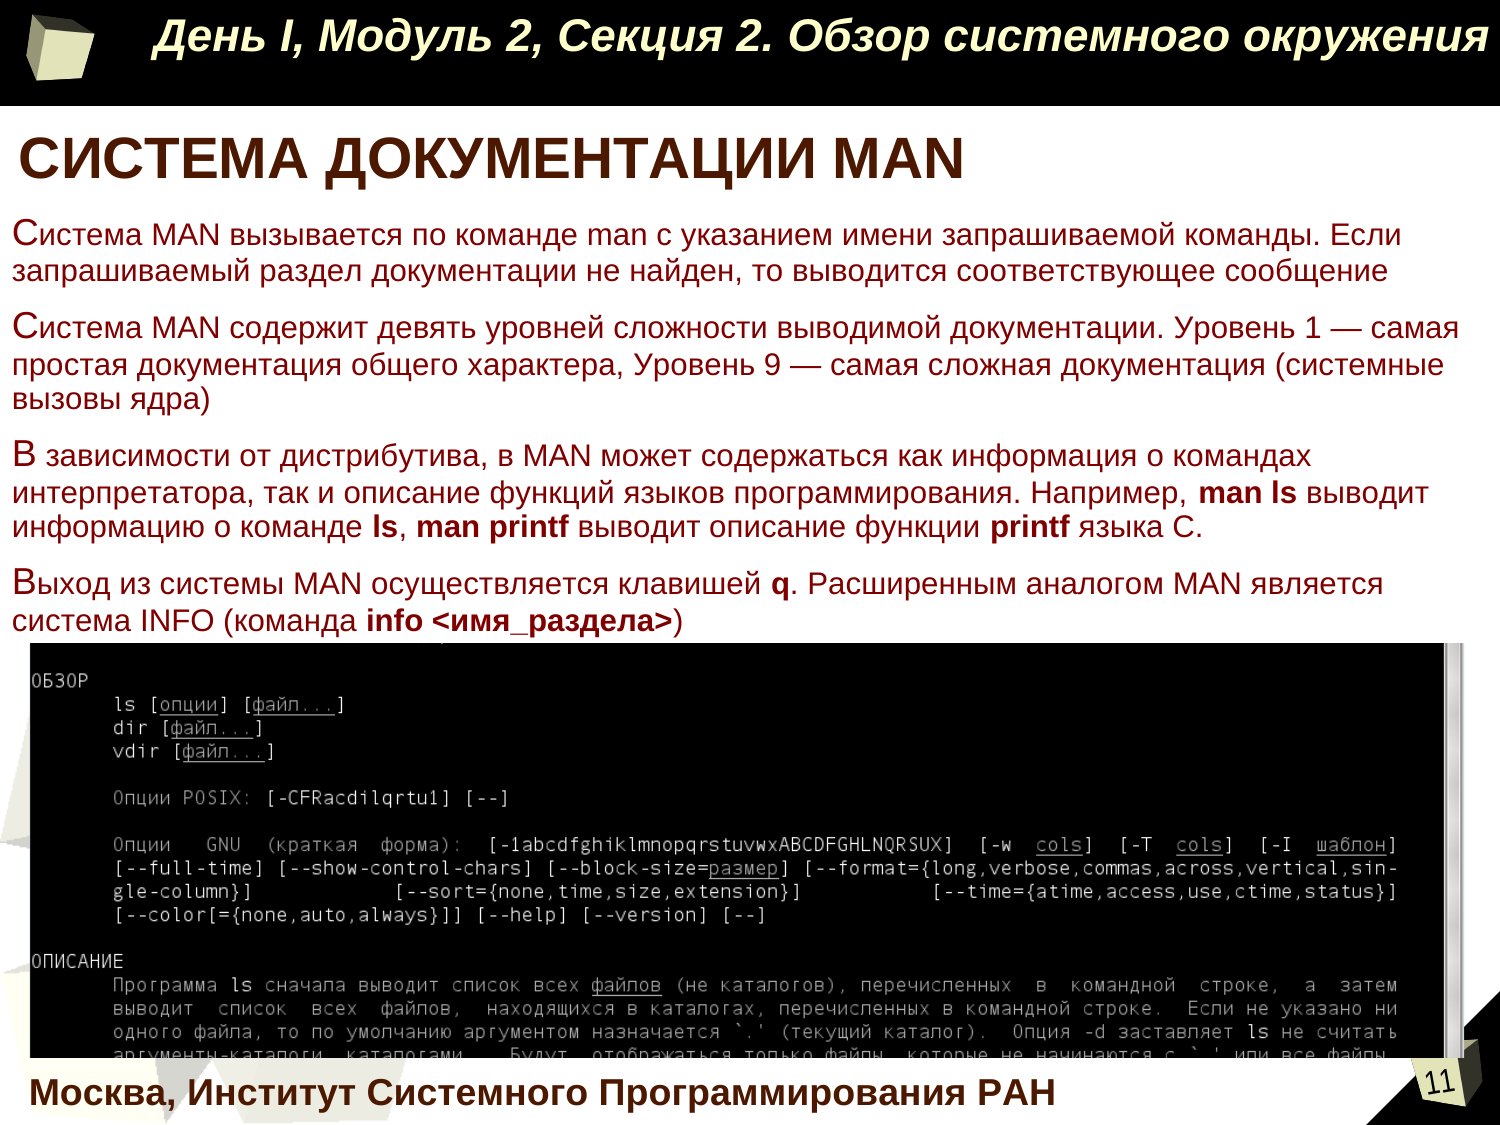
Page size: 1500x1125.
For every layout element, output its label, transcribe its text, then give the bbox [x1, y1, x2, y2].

text_box Система MAN вызывается по команде man с указанием имени запрашиваемой команды. Если запрашиваемый раздел документации не найден, то выводится соответствующее сообщение Система MAN содержит девять уровней сложности выводимой документации. Уровень 1 — самая простая документация общего характера, Уровень 9 — самая сложная документация (системные вызовы ядра) В зависимости от дистрибутива, в MAN может содержаться как информация о командах интерпретатора, так и описание функций языков программирования. Например, man ls выводит информацию о команде ls, man printf выводит описание функции printf языка C. Выход из системы MAN осуществляется клавишей q. Расширенным аналогом MAN является система INFO (команда info <имя_раздела>) [11, 211, 1489, 638]
picture [423, 1088, 433, 1102]
picture [0, 643, 1465, 1125]
text_box СИСТЕМА ДОКУМЕНТАЦИИ MAN [4, 112, 1500, 198]
